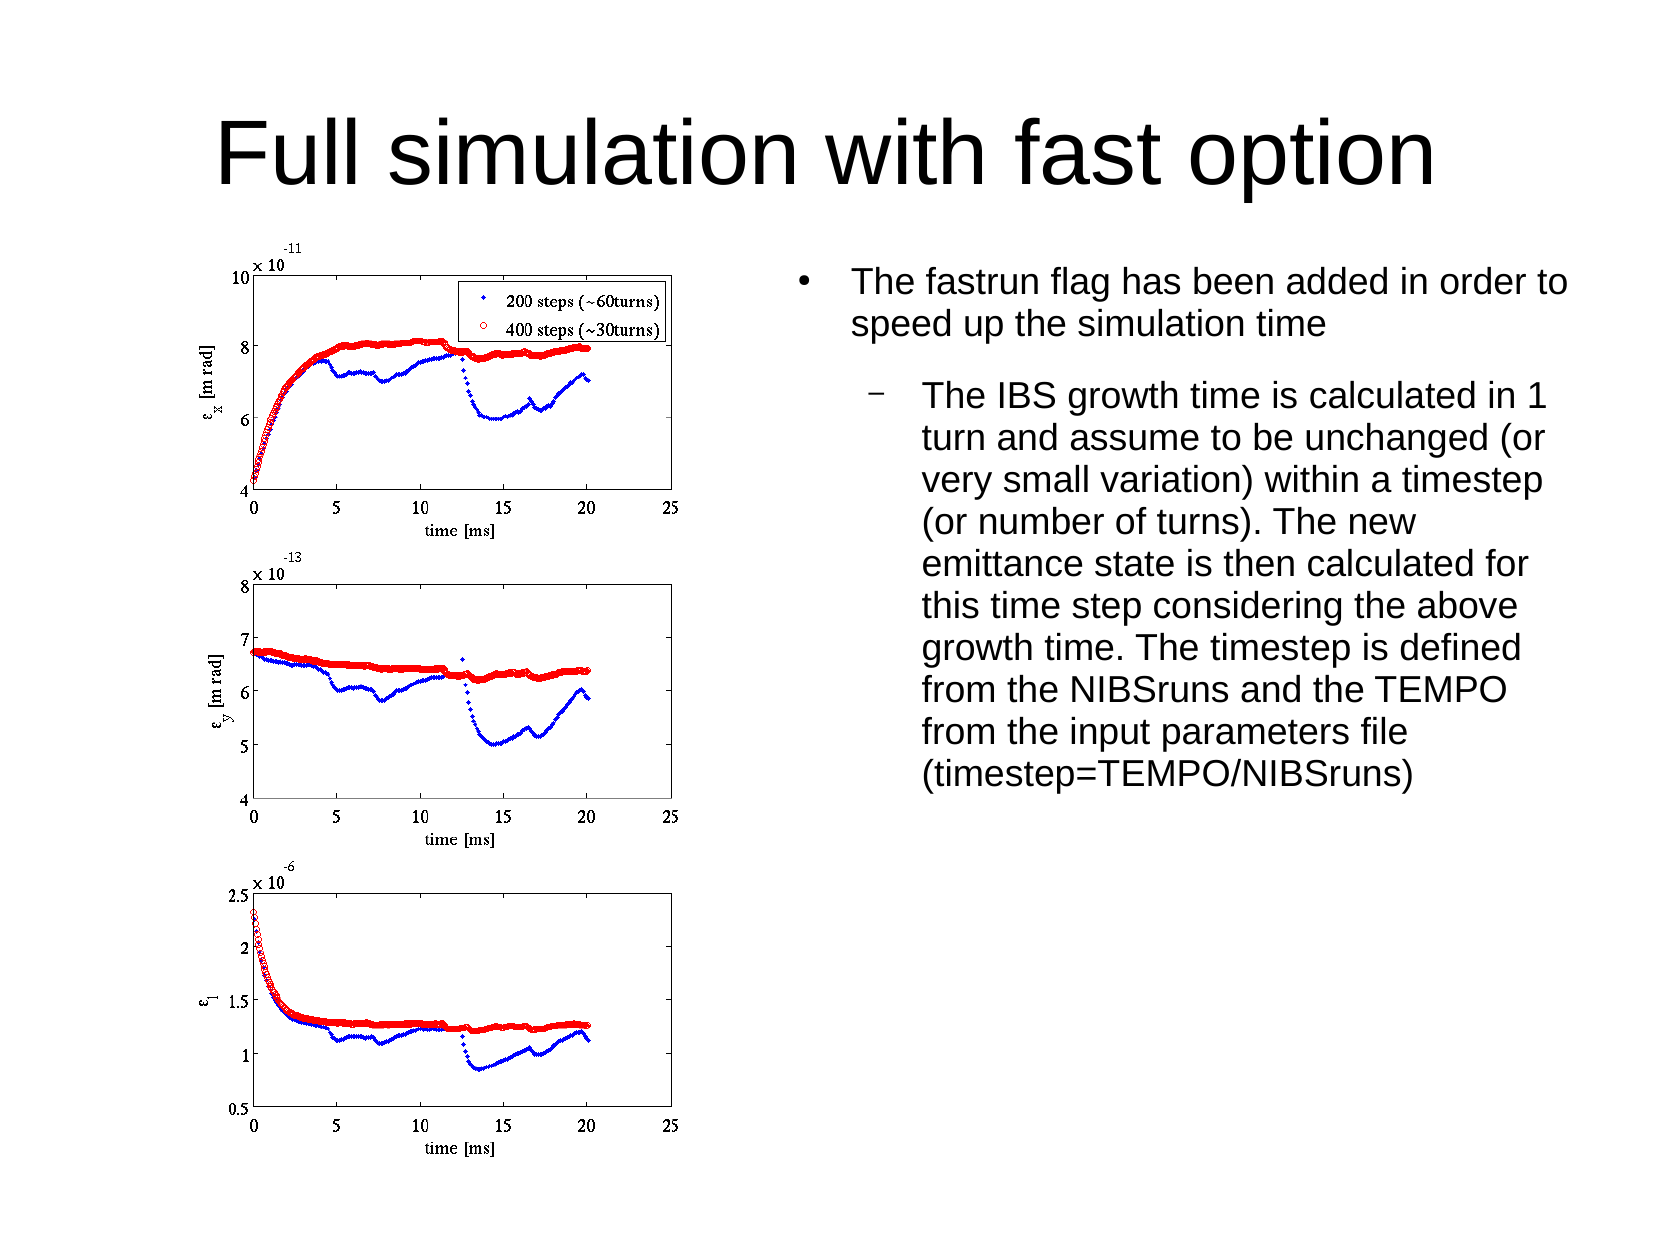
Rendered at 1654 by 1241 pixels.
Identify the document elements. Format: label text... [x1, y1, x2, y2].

list The fastrun flag has been added in order to speed up the simulation time The IBS growth time is calculated in 1 turn and assume to be unchanged (or very small variation) within a timestep (or number of turns). The new emittance state is then calculated for this time step considering the above growth time. The timestep is defined from the NIBSruns and the TEMPO from the input parameters file (timestep=TEMPO/NIBSruns) [780, 260, 1572, 1156]
picture [183, 239, 721, 1167]
title Full simulation with fast option [82, 49, 1571, 257]
